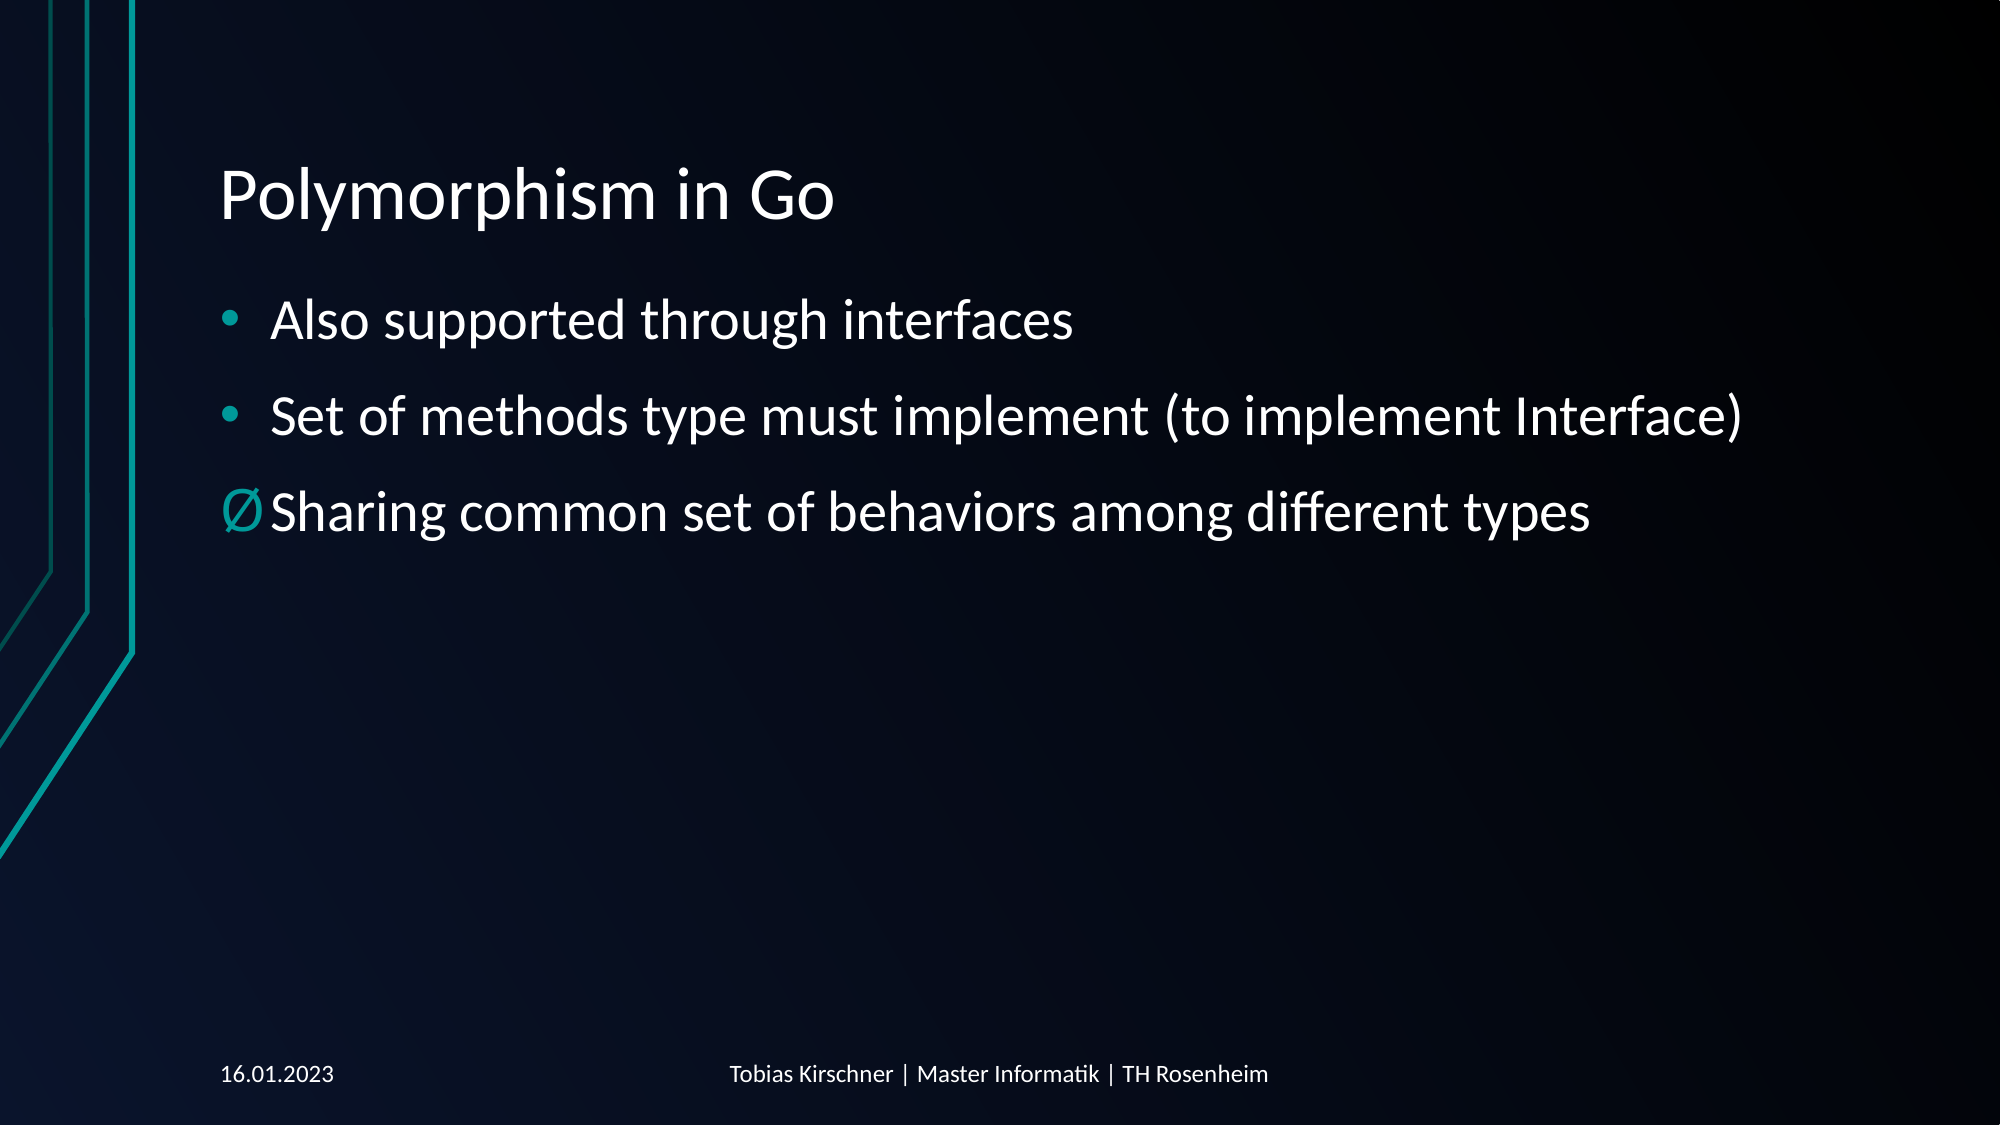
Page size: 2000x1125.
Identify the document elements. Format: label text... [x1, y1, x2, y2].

title Polymorphism in Go [199, 45, 1900, 246]
list Also supported through interfaces Set of methods type must implement (to implement Interface) Sharing common set of behaviors among different types [199, 279, 1900, 1012]
text_box Tobias Kirschner | Master Informatik | TH Rosenheim [566, 1042, 1433, 1103]
text_box 16.01.2023 [199, 1042, 566, 1103]
